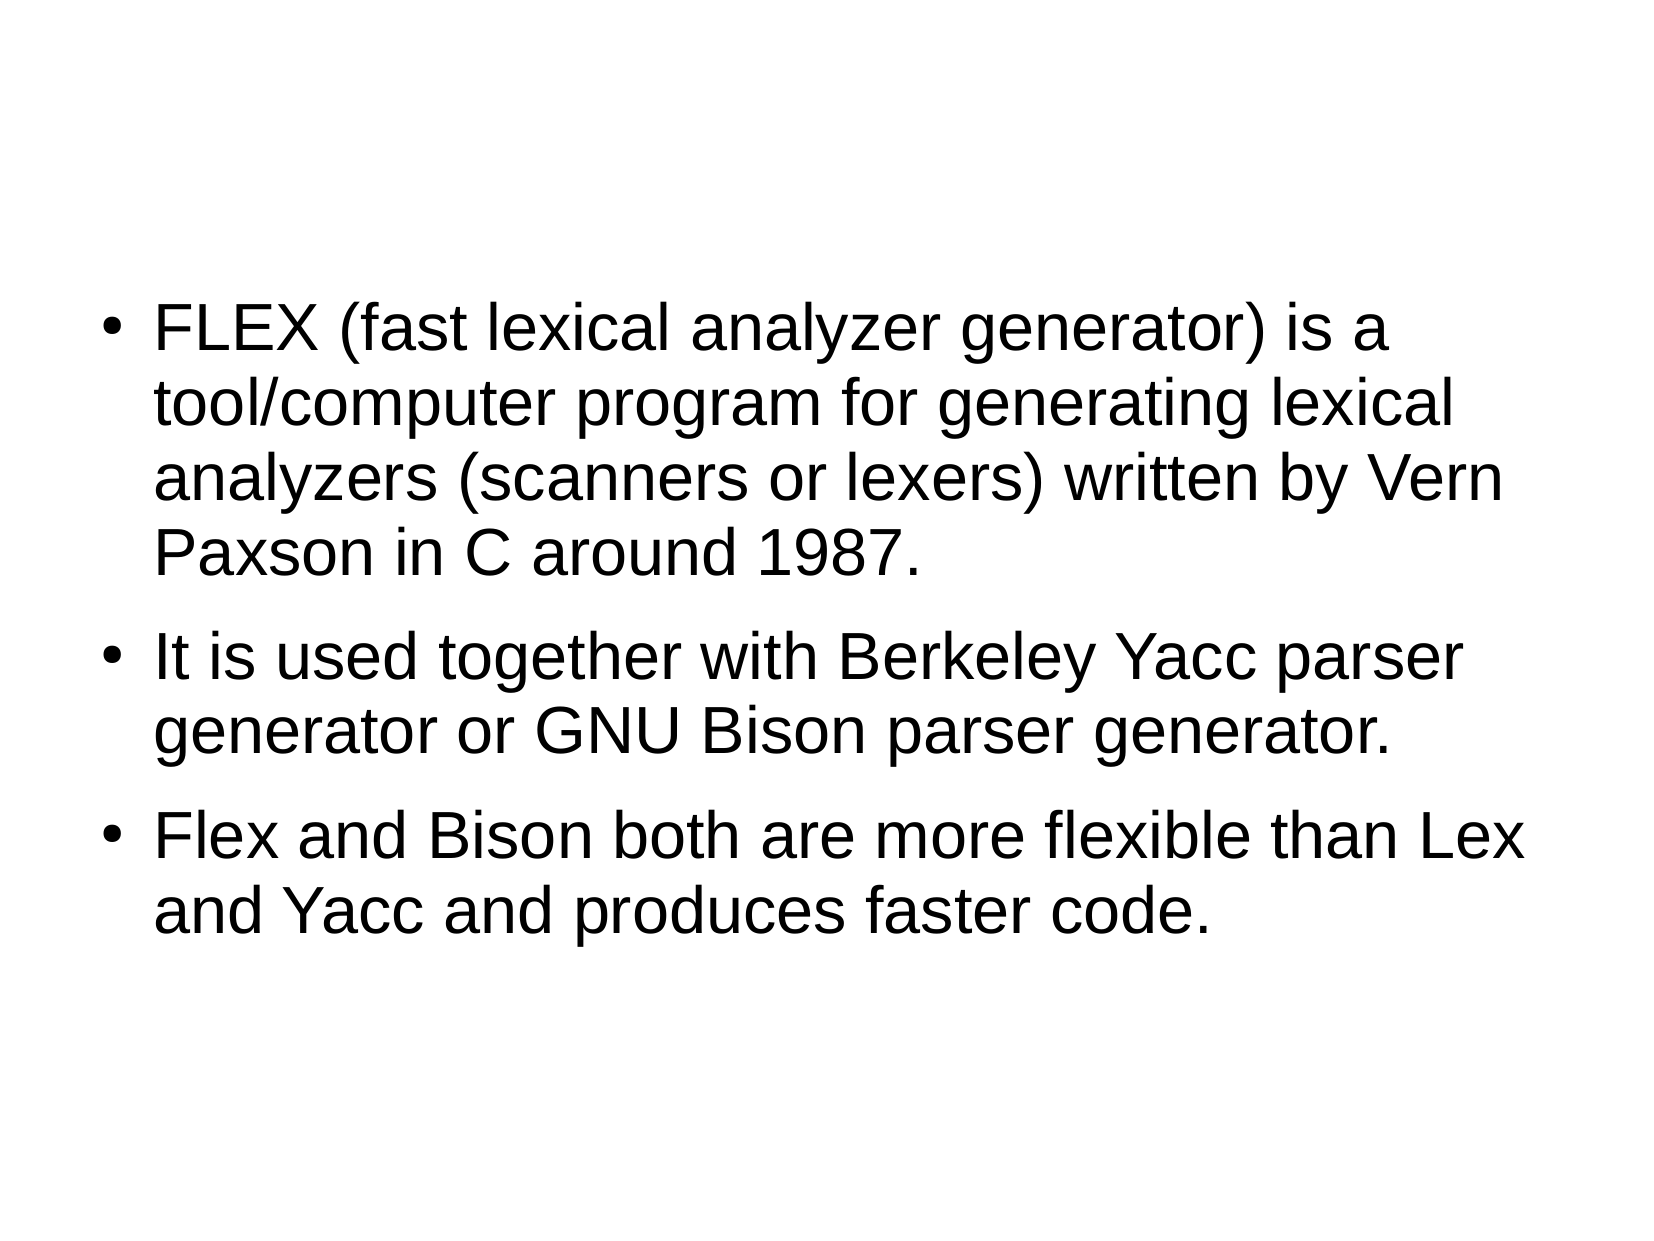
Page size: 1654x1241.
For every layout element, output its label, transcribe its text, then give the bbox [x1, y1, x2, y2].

list FLEX (fast lexical analyzer generator) is a tool/computer program for generating lexical analyzers (scanners or lexers) written by Vern Paxson in C around 1987. It is used together with Berkeley Yacc parser generator or GNU Bison parser generator. Flex and Bison both are more flexible than Lex and Yacc and produces faster code. [82, 290, 1571, 1010]
